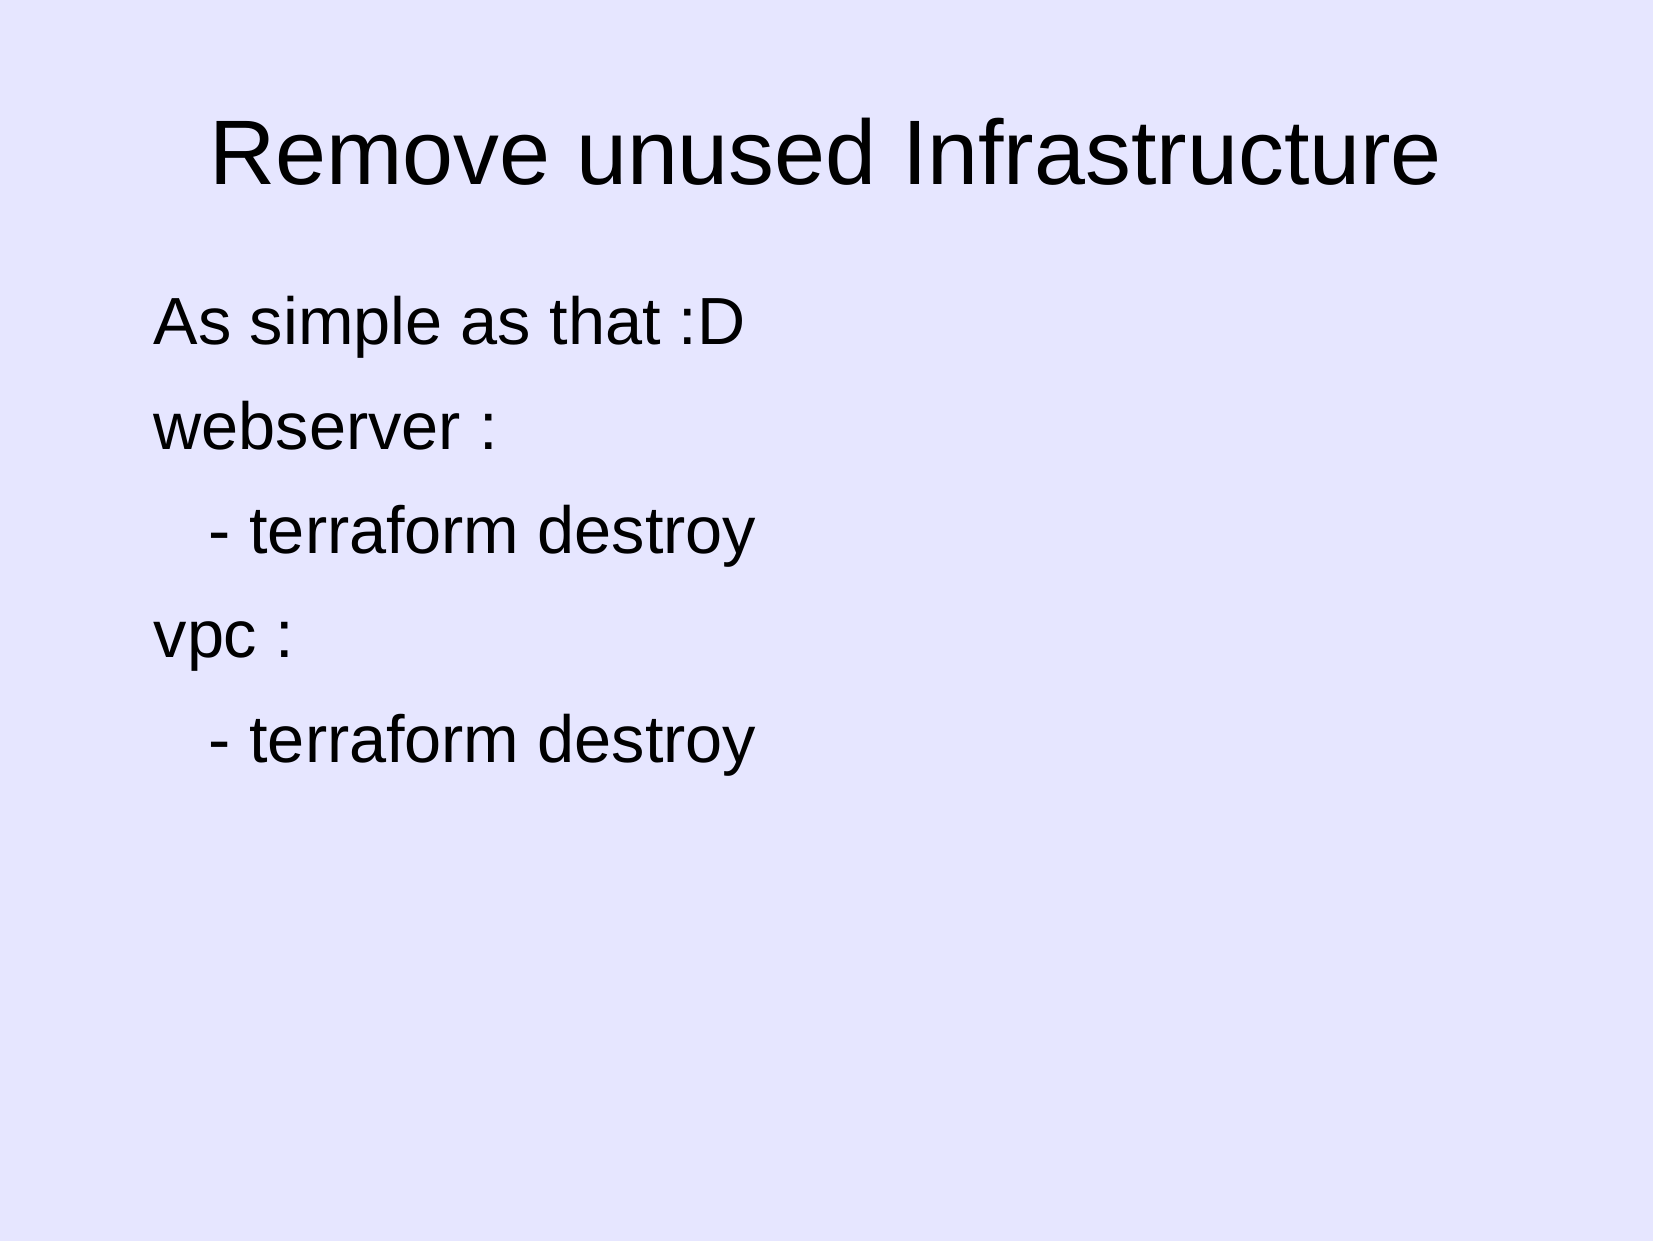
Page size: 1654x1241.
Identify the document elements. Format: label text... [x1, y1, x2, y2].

list As simple as that :D webserver : - terraform destroy vpc : - terraform destroy [82, 284, 1571, 1004]
title Remove unused Infrastructure [82, 49, 1571, 257]
